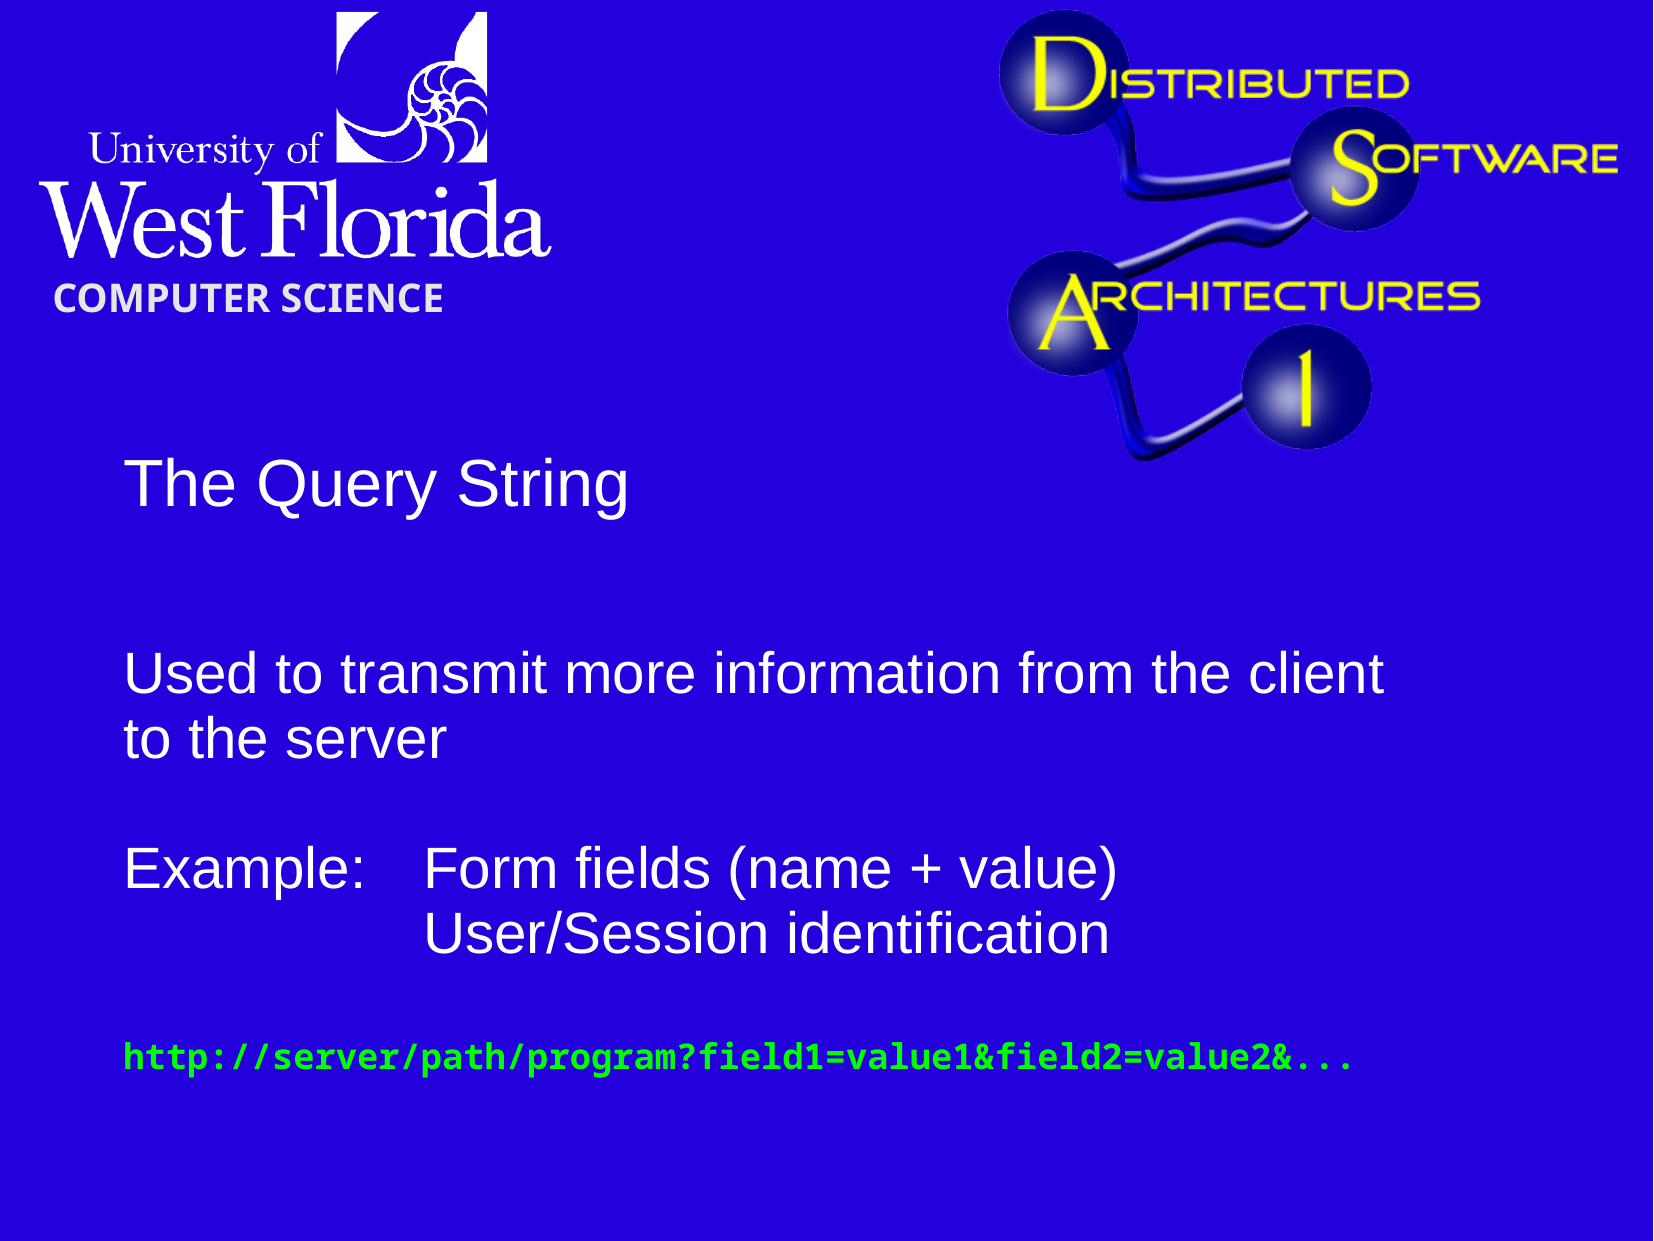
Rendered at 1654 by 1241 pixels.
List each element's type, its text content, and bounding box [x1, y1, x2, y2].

picture [910, 0, 1653, 506]
text_box COMPUTER SCIENCE [37, 262, 563, 334]
text_box The Query String Used to transmit more information from the client to the server Example: Form fields (name + value) User/Session identification http://server/path/program?field1=value1&field2=value2&... [108, 438, 1421, 1080]
picture [37, 0, 559, 262]
